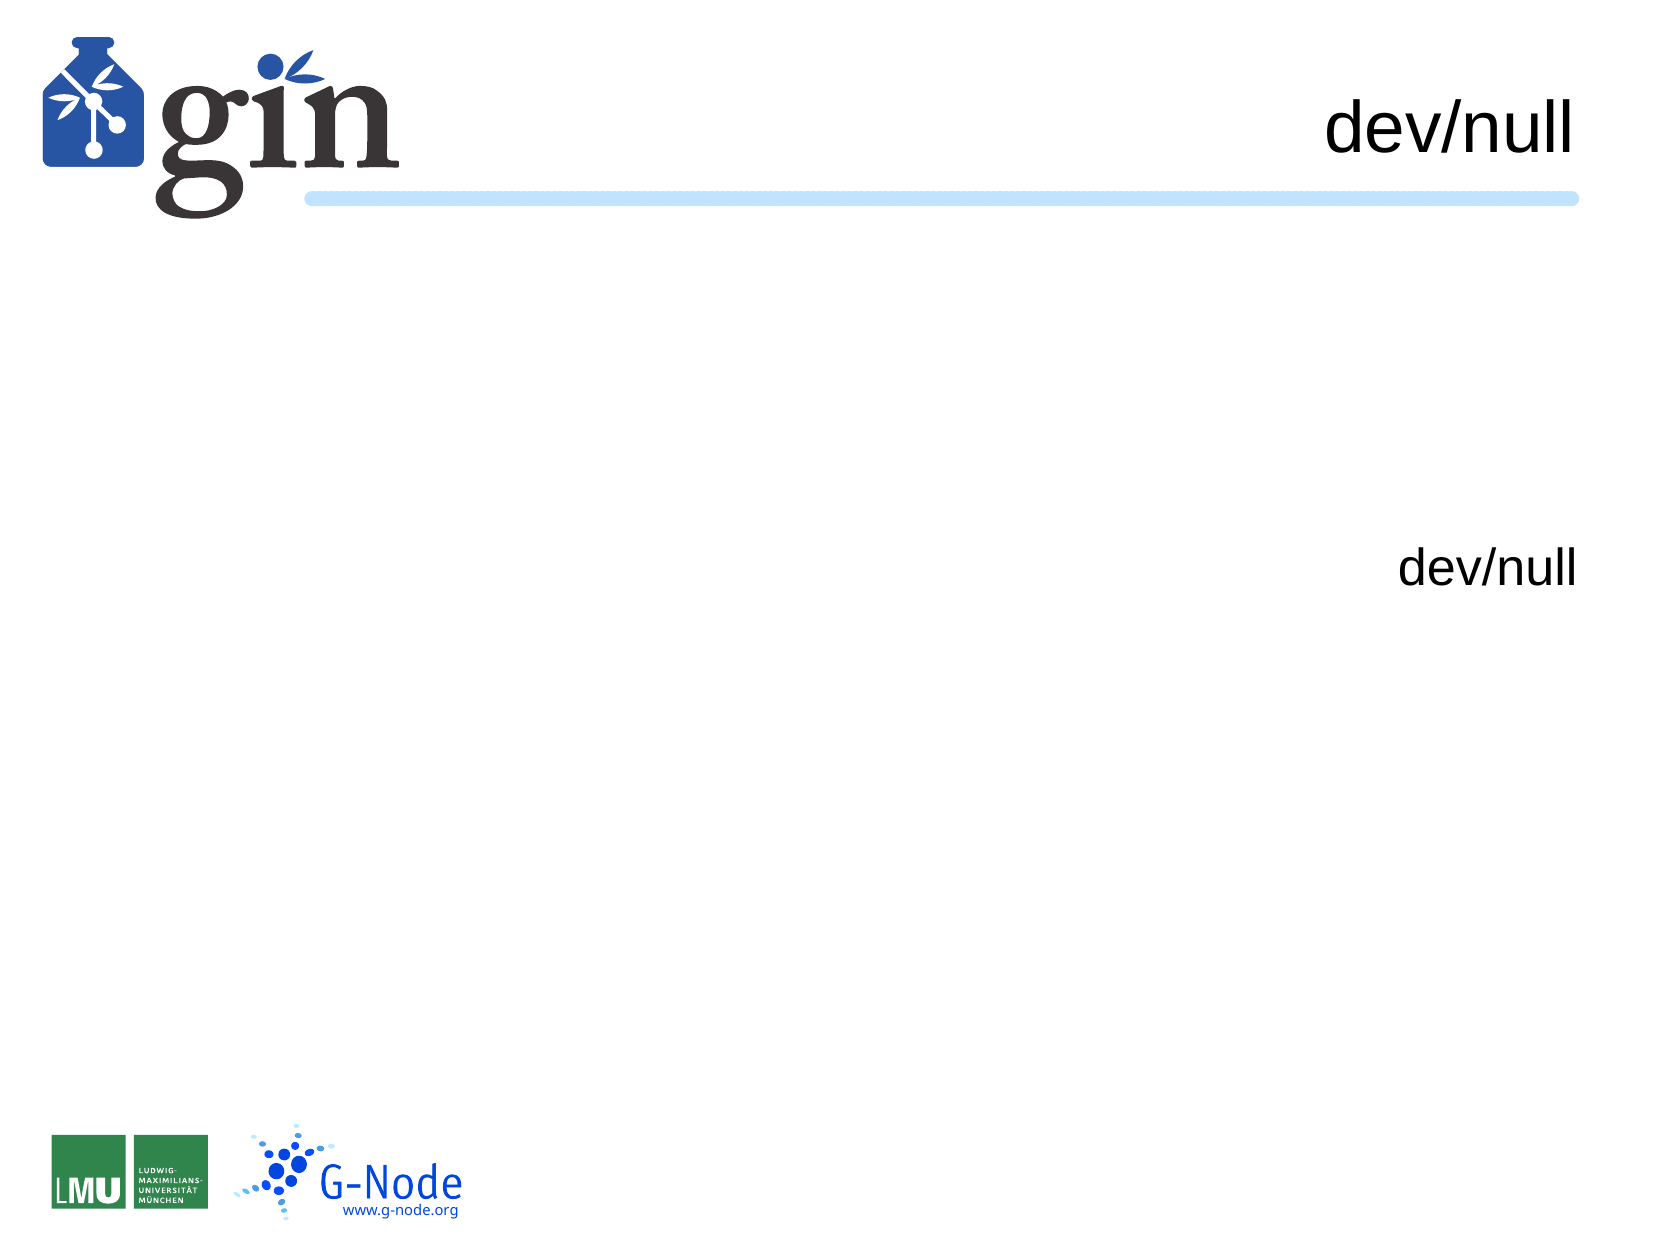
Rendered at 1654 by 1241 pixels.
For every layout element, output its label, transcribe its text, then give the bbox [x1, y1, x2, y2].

text_box dev/null [87, 30, 1576, 226]
picture [33, 30, 409, 224]
text_box dev/null [89, 449, 1578, 685]
